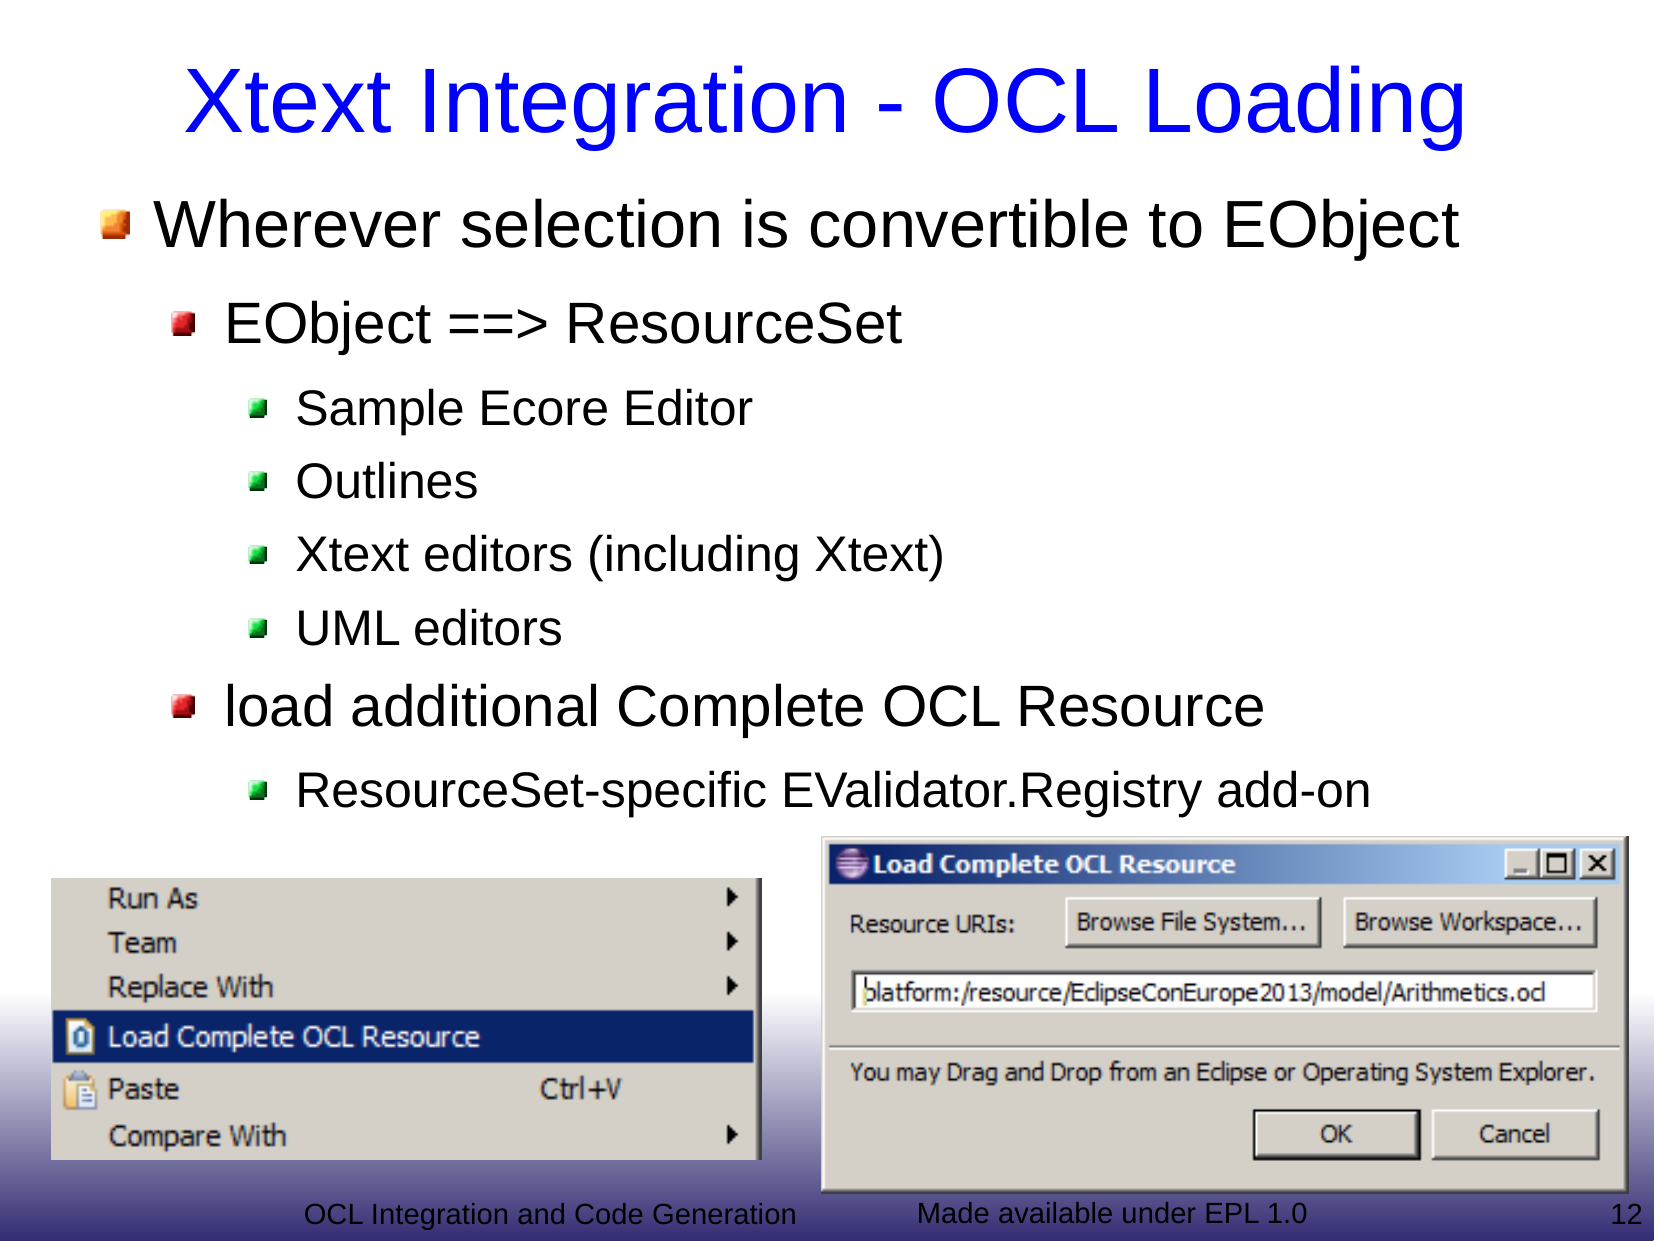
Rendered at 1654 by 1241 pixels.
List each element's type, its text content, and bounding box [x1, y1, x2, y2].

picture [821, 836, 1629, 1194]
title Xtext Integration - OCL Loading [82, 49, 1571, 152]
list Wherever selection is convertible to EObject EObject ==> ResourceSet Sample Ecore Editor Outlines Xtext editors (including Xtext) UML editors load additional Complete OCL Resource ResourceSet-specific EValidator.Registry add-on [82, 186, 1571, 818]
picture [51, 878, 762, 1160]
